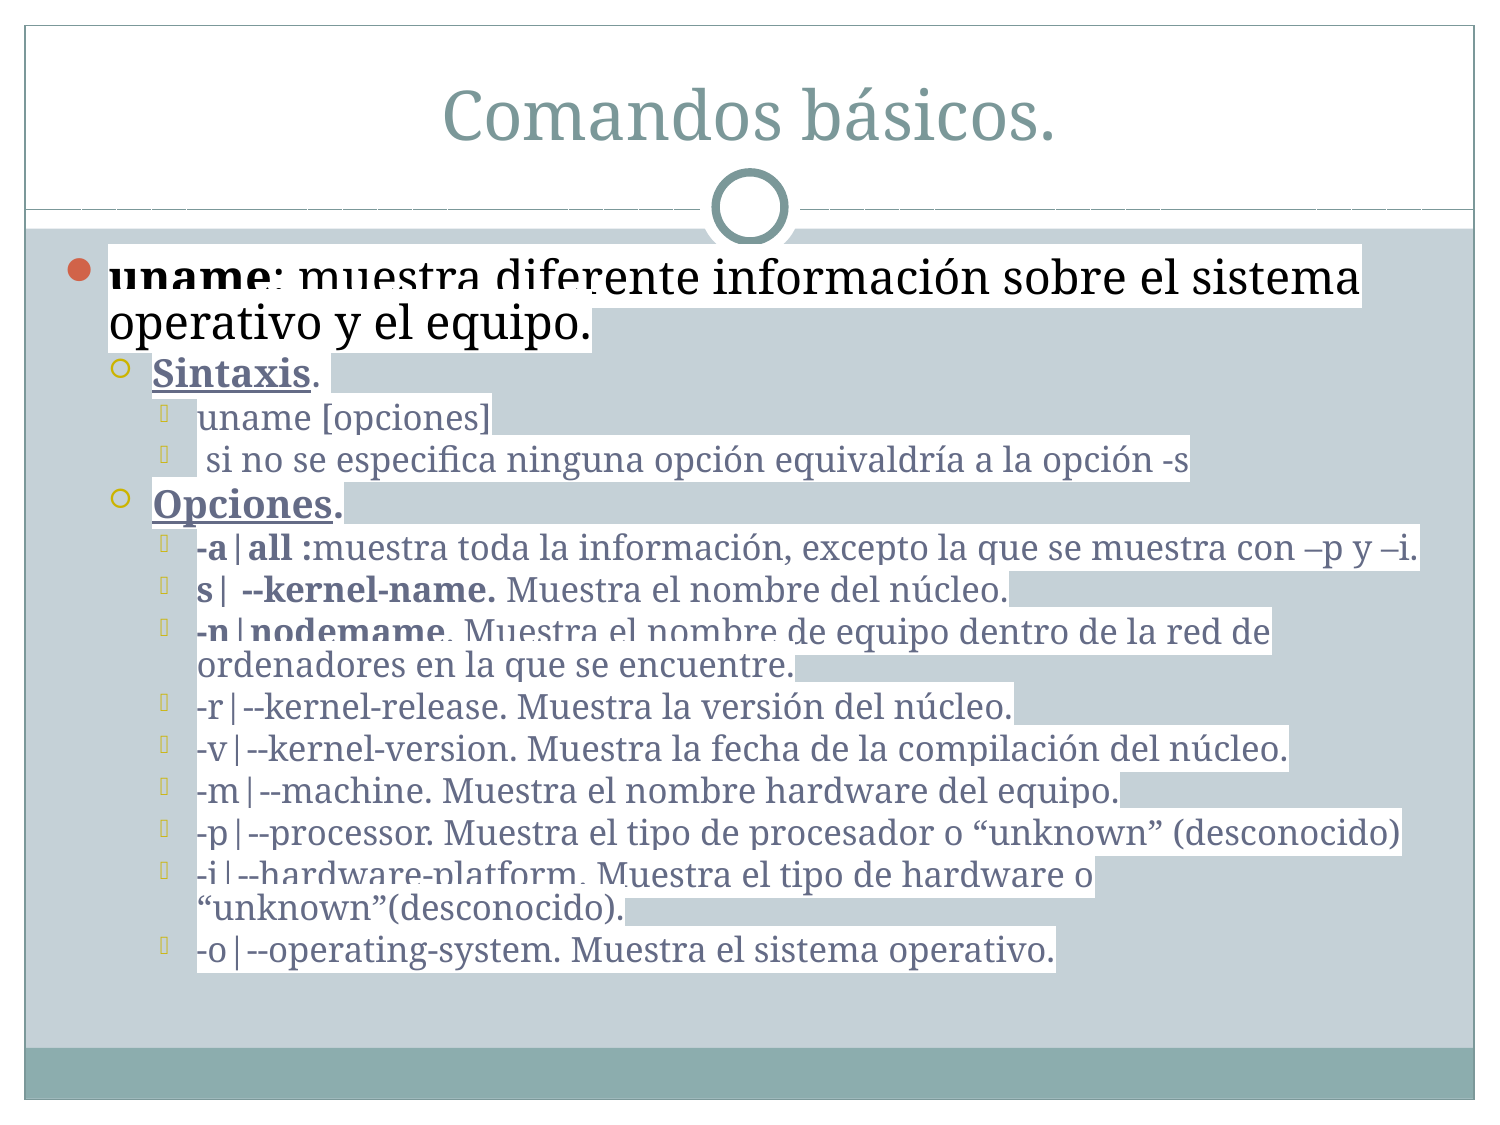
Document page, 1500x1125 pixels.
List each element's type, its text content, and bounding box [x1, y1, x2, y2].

title Comandos básicos. [49, 37, 1450, 162]
list uname: muestra diferente información sobre el sistema operativo y el equipo. Sintaxis. uname [opciones] si no se especifica ninguna opción equivaldría a la opción -s Opciones. -a|all :muestra toda la información, excepto la que se muestra con –p y –i. s| --kernel-name. Muestra el nombre del núcleo. -n|nodemame. Muestra el nombre de equipo dentro de la red de ordenadores en la que se encuentre. -r|--kernel-release. Muestra la versión del núcleo. -v|--kernel-version. Muestra la fecha de la compilación del núcleo. -m|--machine. Muestra el nombre hardware del equipo. -p|--processor. Muestra el tipo de procesador o “unknown” (desconocido) -i|--hardware-platform. Muestra el tipo de hardware o “unknown”(desconocido). -o|--operating-system. Muestra el sistema operativo. [49, 250, 1445, 1001]
